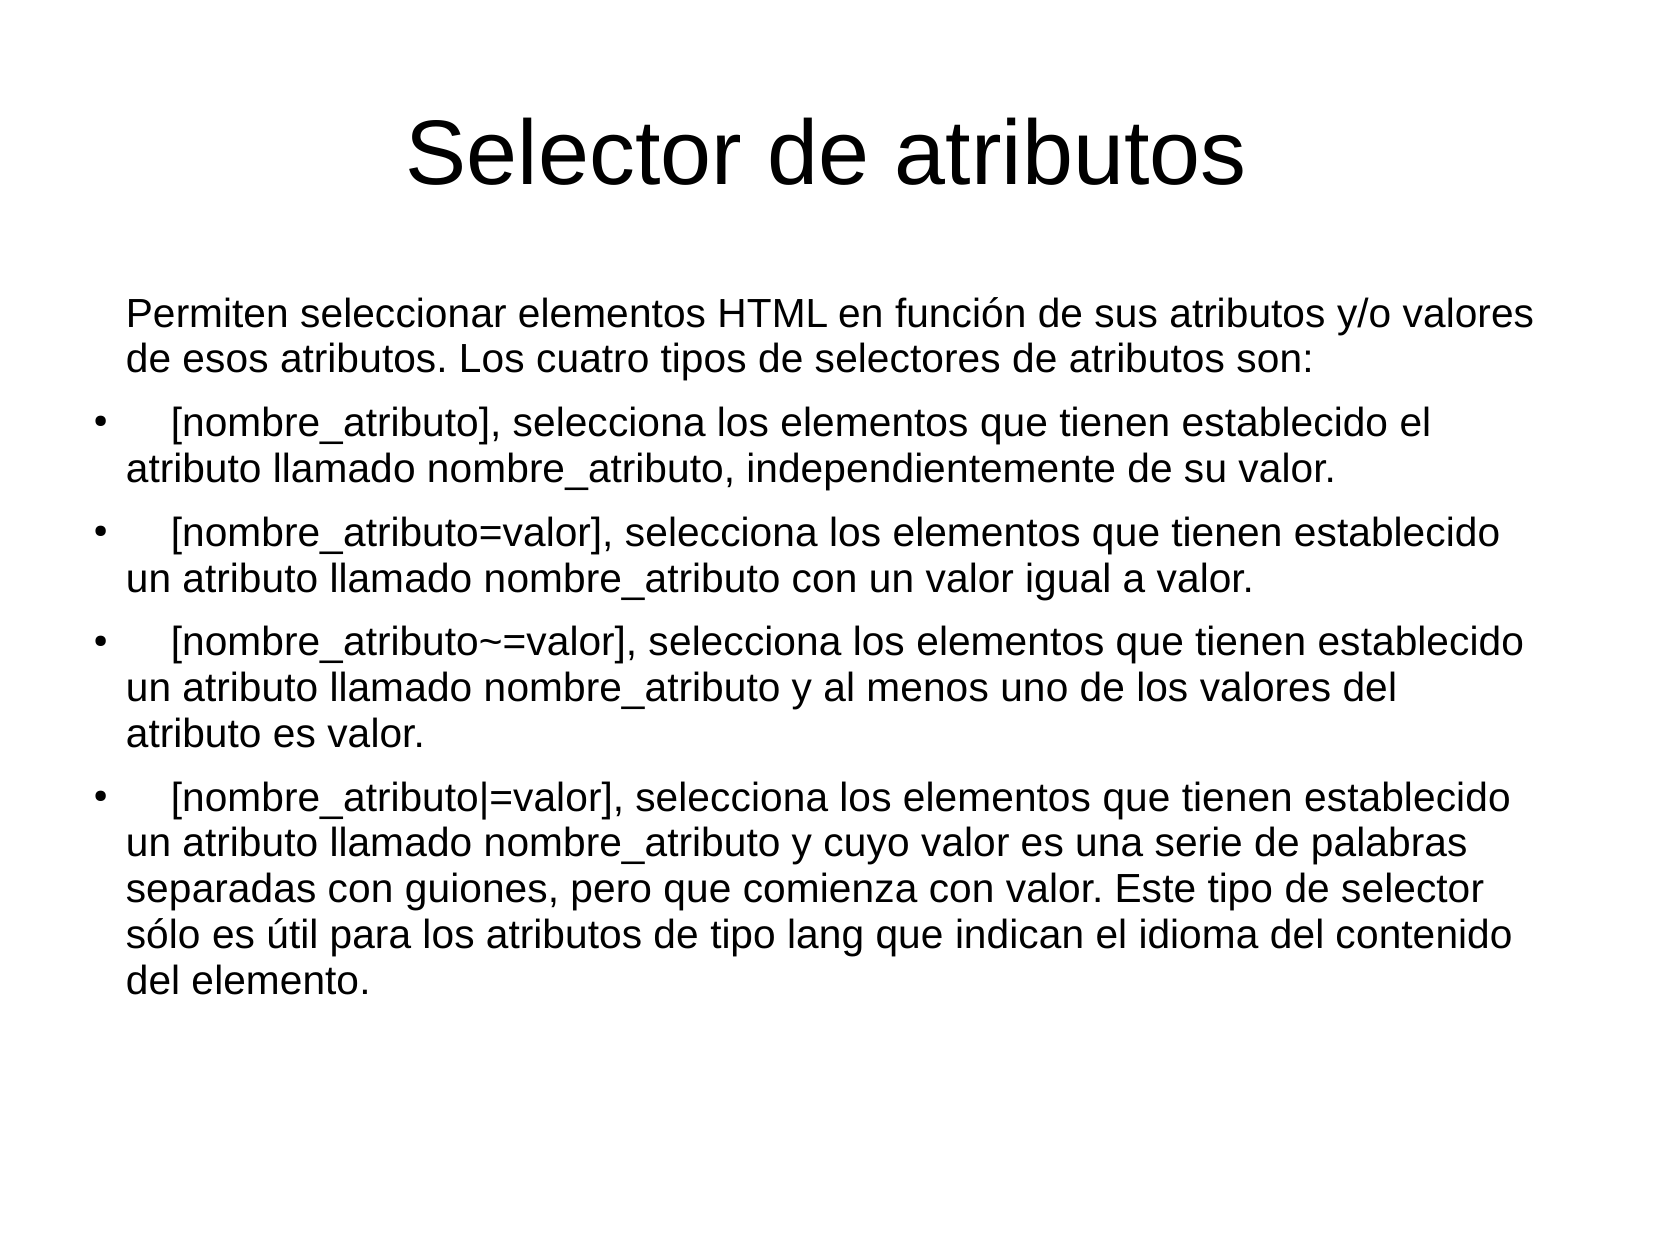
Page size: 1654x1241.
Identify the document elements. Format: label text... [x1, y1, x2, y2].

list Permiten seleccionar elementos HTML en función de sus atributos y/o valores de esos atributos. Los cuatro tipos de selectores de atributos son: [nombre_atributo], selecciona los elementos que tienen establecido el atributo llamado nombre_atributo, independientemente de su valor. [nombre_atributo=valor], selecciona los elementos que tienen establecido un atributo llamado nombre_atributo con un valor igual a valor. [nombre_atributo~=valor], selecciona los elementos que tienen establecido un atributo llamado nombre_atributo y al menos uno de los valores del atributo es valor. [nombre_atributo|=valor], selecciona los elementos que tienen establecido un atributo llamado nombre_atributo y cuyo valor es una serie de palabras separadas con guiones, pero que comienza con valor. Este tipo de selector sólo es útil para los atributos de tipo lang que indican el idioma del contenido del elemento. [82, 290, 1538, 1010]
title Selector de atributos [82, 49, 1571, 257]
